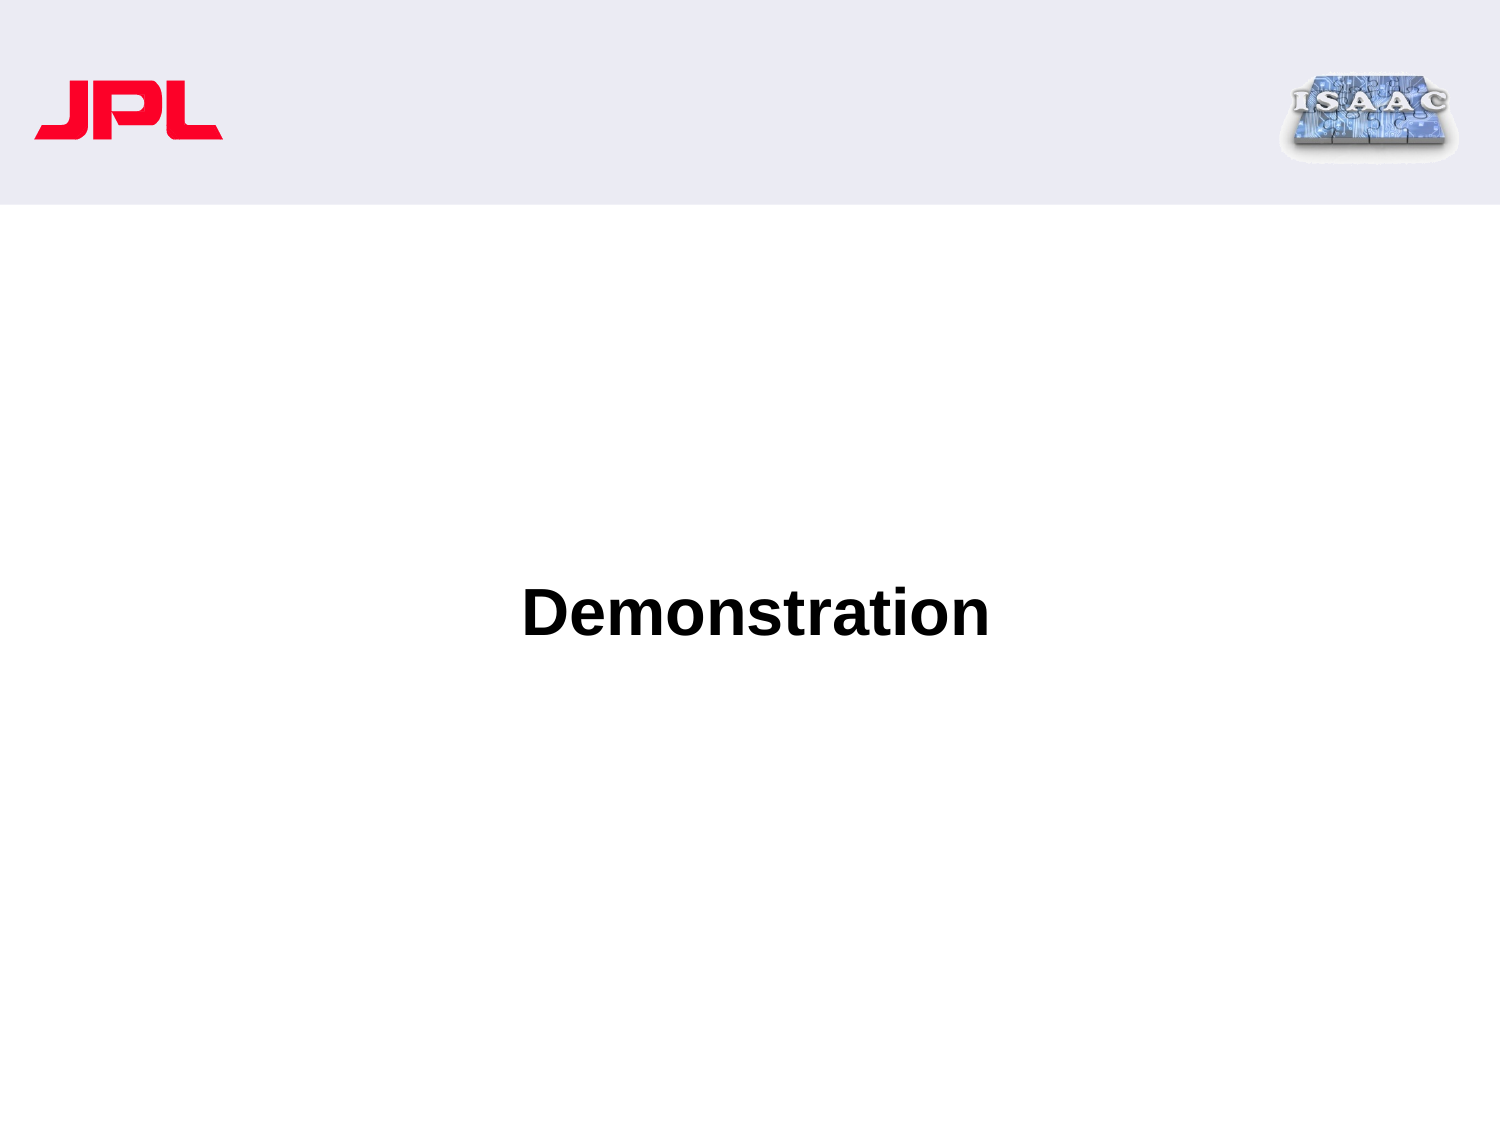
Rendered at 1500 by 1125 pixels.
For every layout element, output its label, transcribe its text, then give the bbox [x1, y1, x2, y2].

subtitle Demonstration [37, 232, 1475, 993]
picture [1275, 49, 1463, 168]
